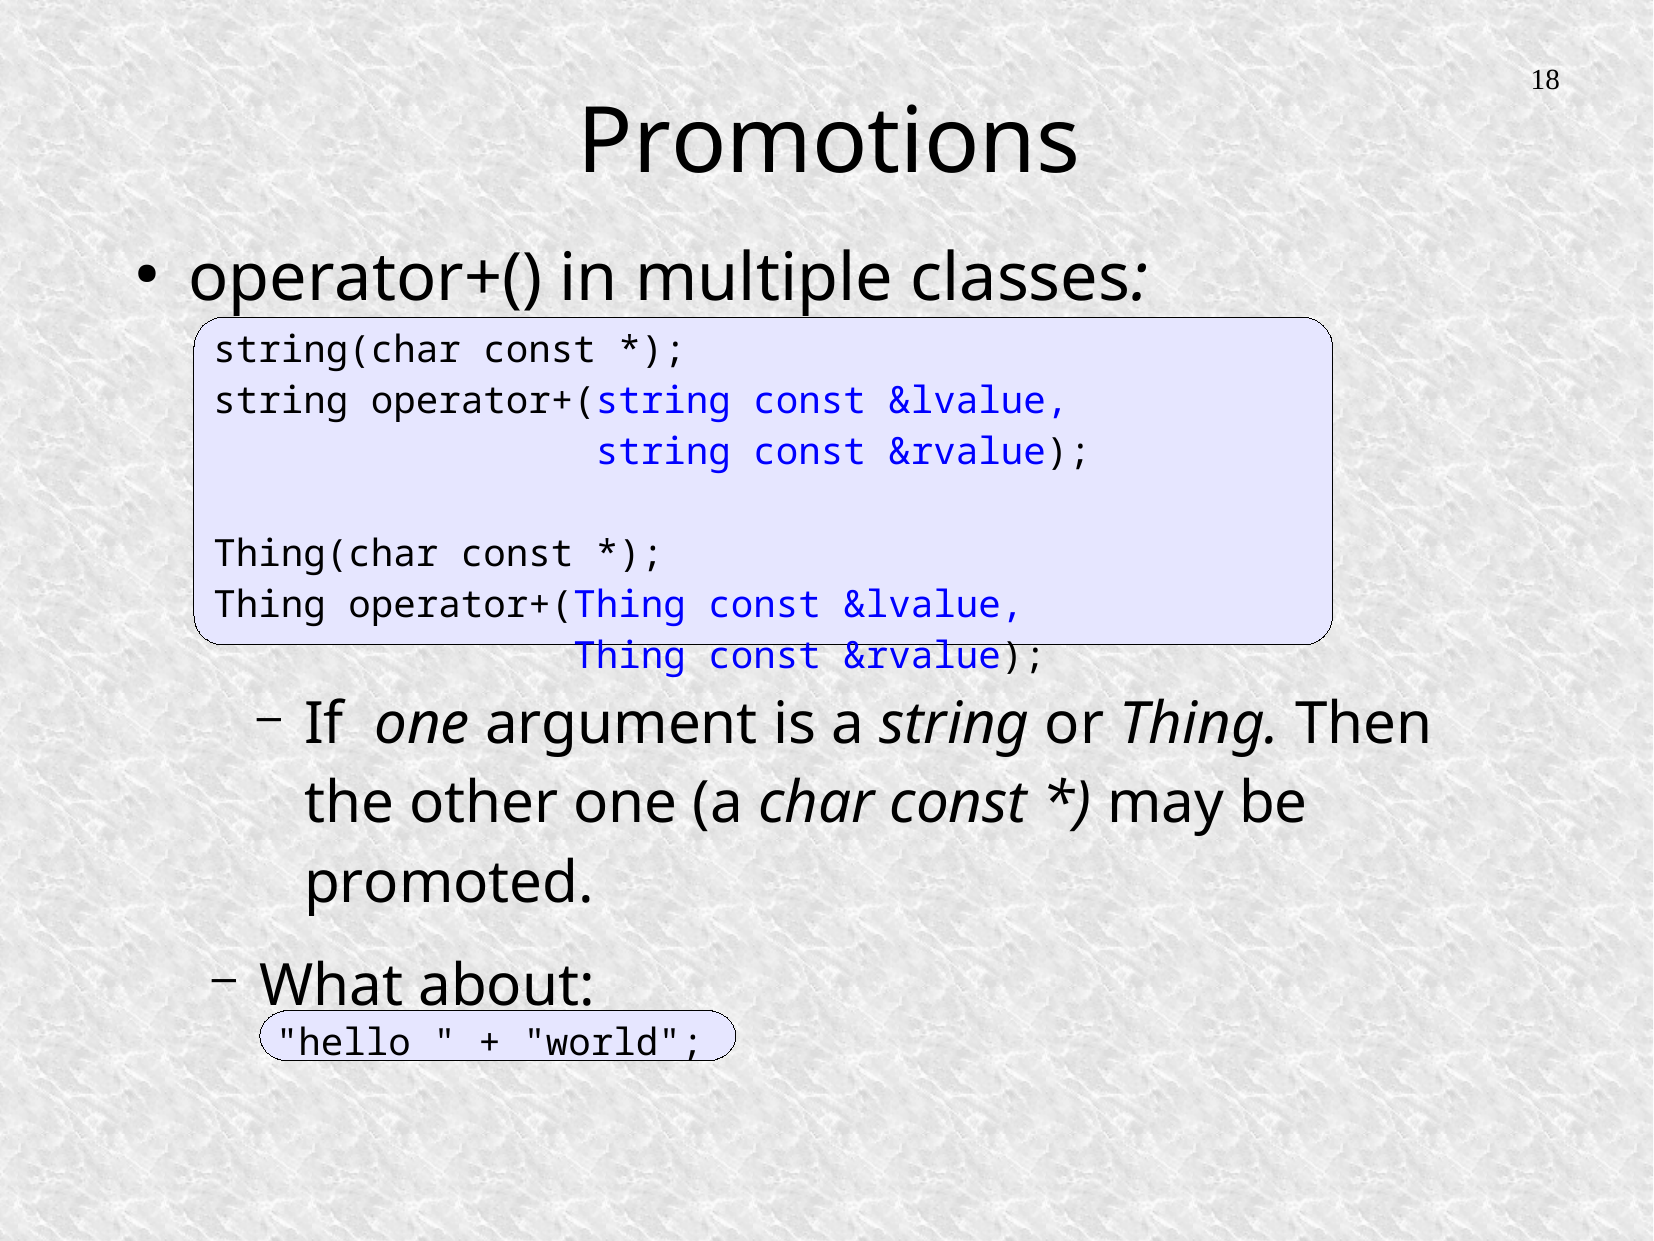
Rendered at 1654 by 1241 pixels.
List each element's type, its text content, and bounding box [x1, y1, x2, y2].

title Promotions [123, 33, 1536, 241]
picture [0, 0, 1654, 1241]
text_box "hello " + "world"; [275, 1015, 719, 1061]
text_box string(char const *); string operator+(string const &lvalue, string const &rvalue); Thing(char const *); Thing operator+(Thing const &lvalue, Thing const &rvalue); [213, 322, 1322, 640]
list operator+() in multiple classes: If one argument is a string or Thing. Then the other one (a char const *) may be promoted. What about: [117, 229, 1529, 1055]
